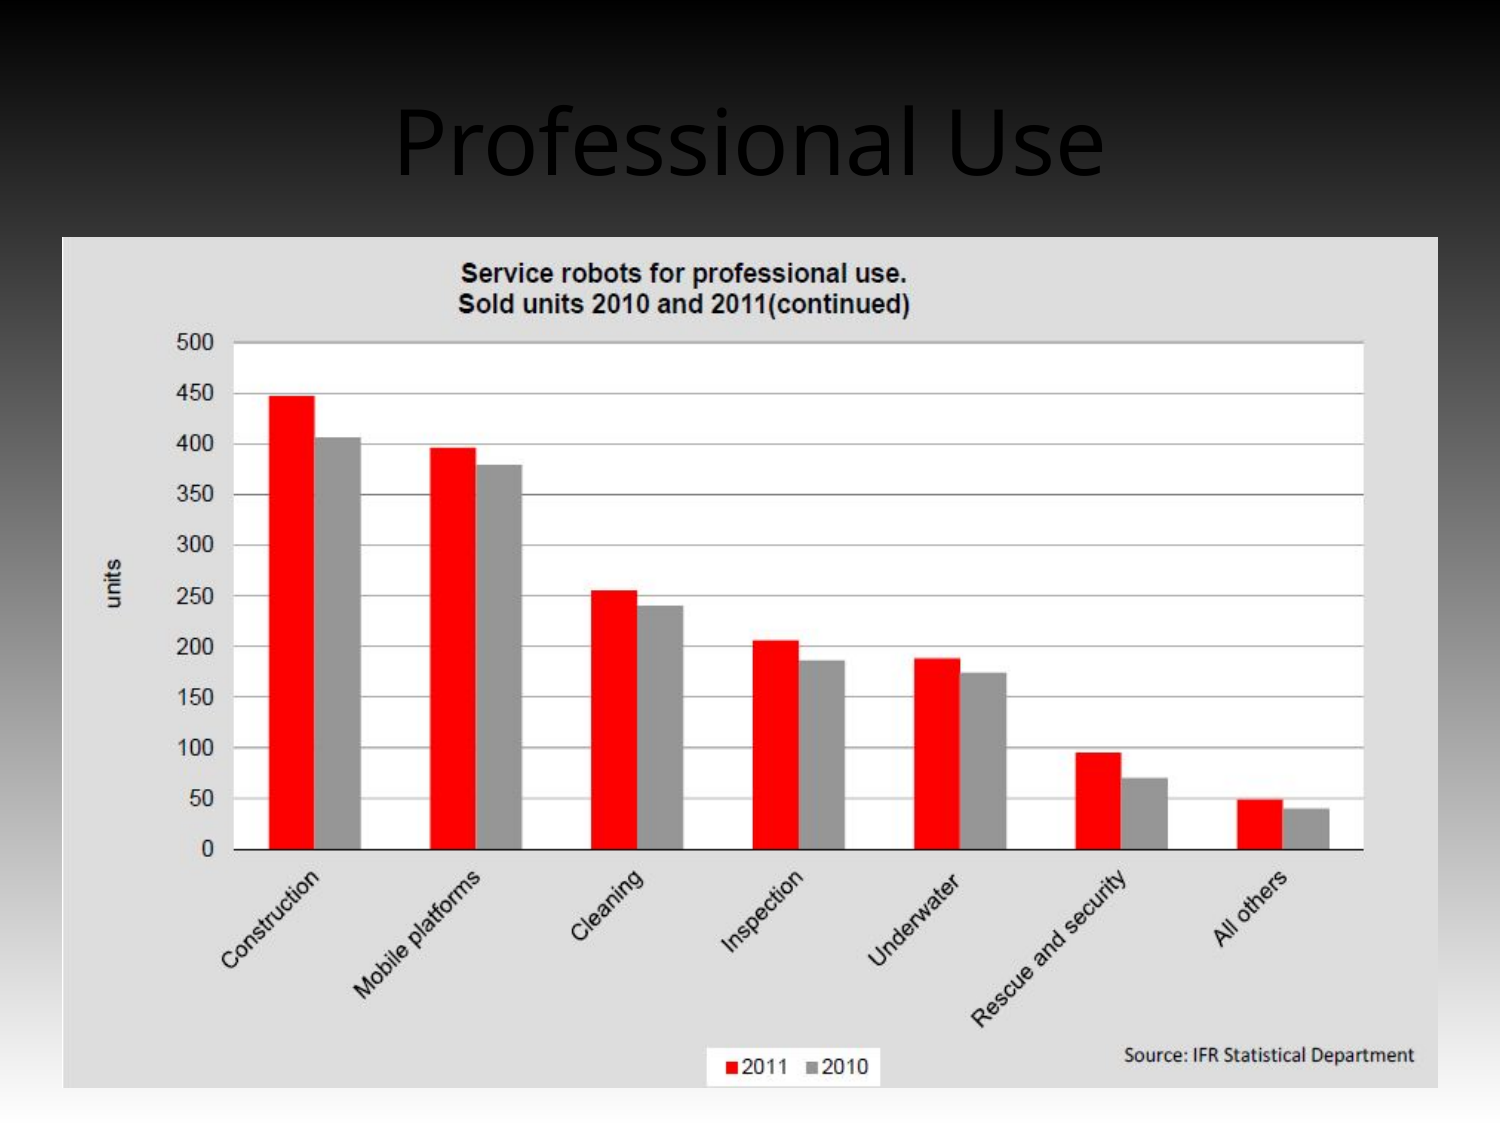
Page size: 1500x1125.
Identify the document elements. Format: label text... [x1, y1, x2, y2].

picture [62, 237, 1438, 1088]
title Professional Use [75, 45, 1425, 233]
